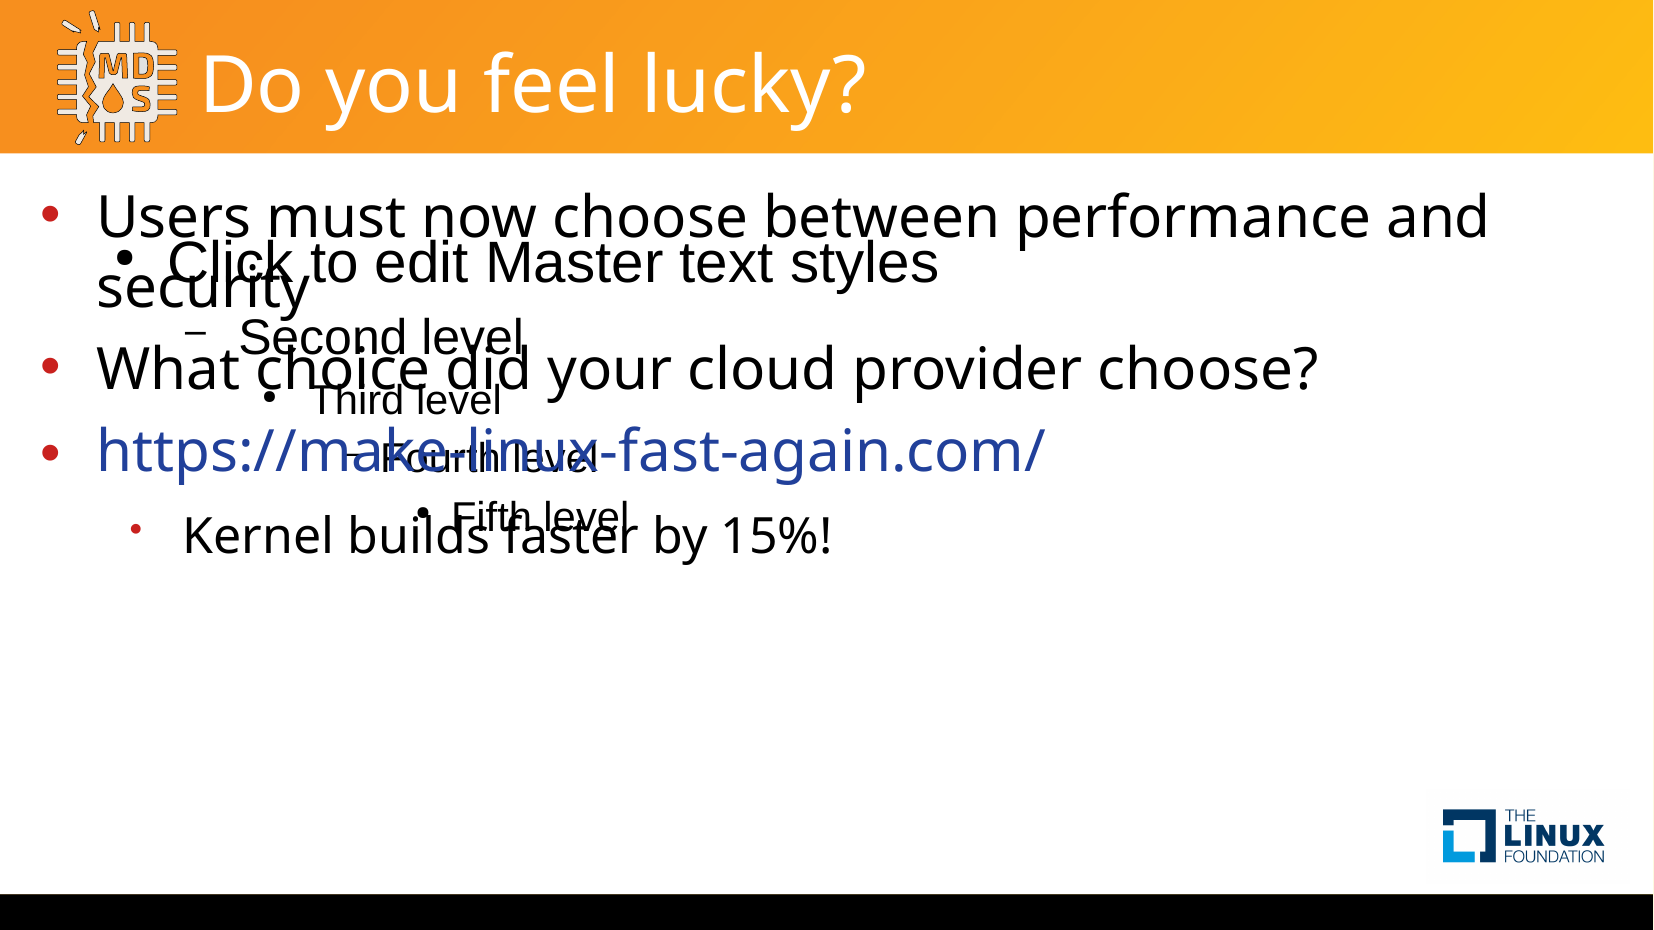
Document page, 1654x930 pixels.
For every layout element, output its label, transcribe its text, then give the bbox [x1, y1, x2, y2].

title Do you feel lucky? [203, 8, 1636, 154]
list Users must now choose between performance and security What choice did your cloud provider choose? https://make-linux-fast-again.com/ Kernel builds faster by 15%! [25, 171, 1651, 786]
picture [1420, 786, 1630, 887]
picture [0, 0, 1654, 930]
